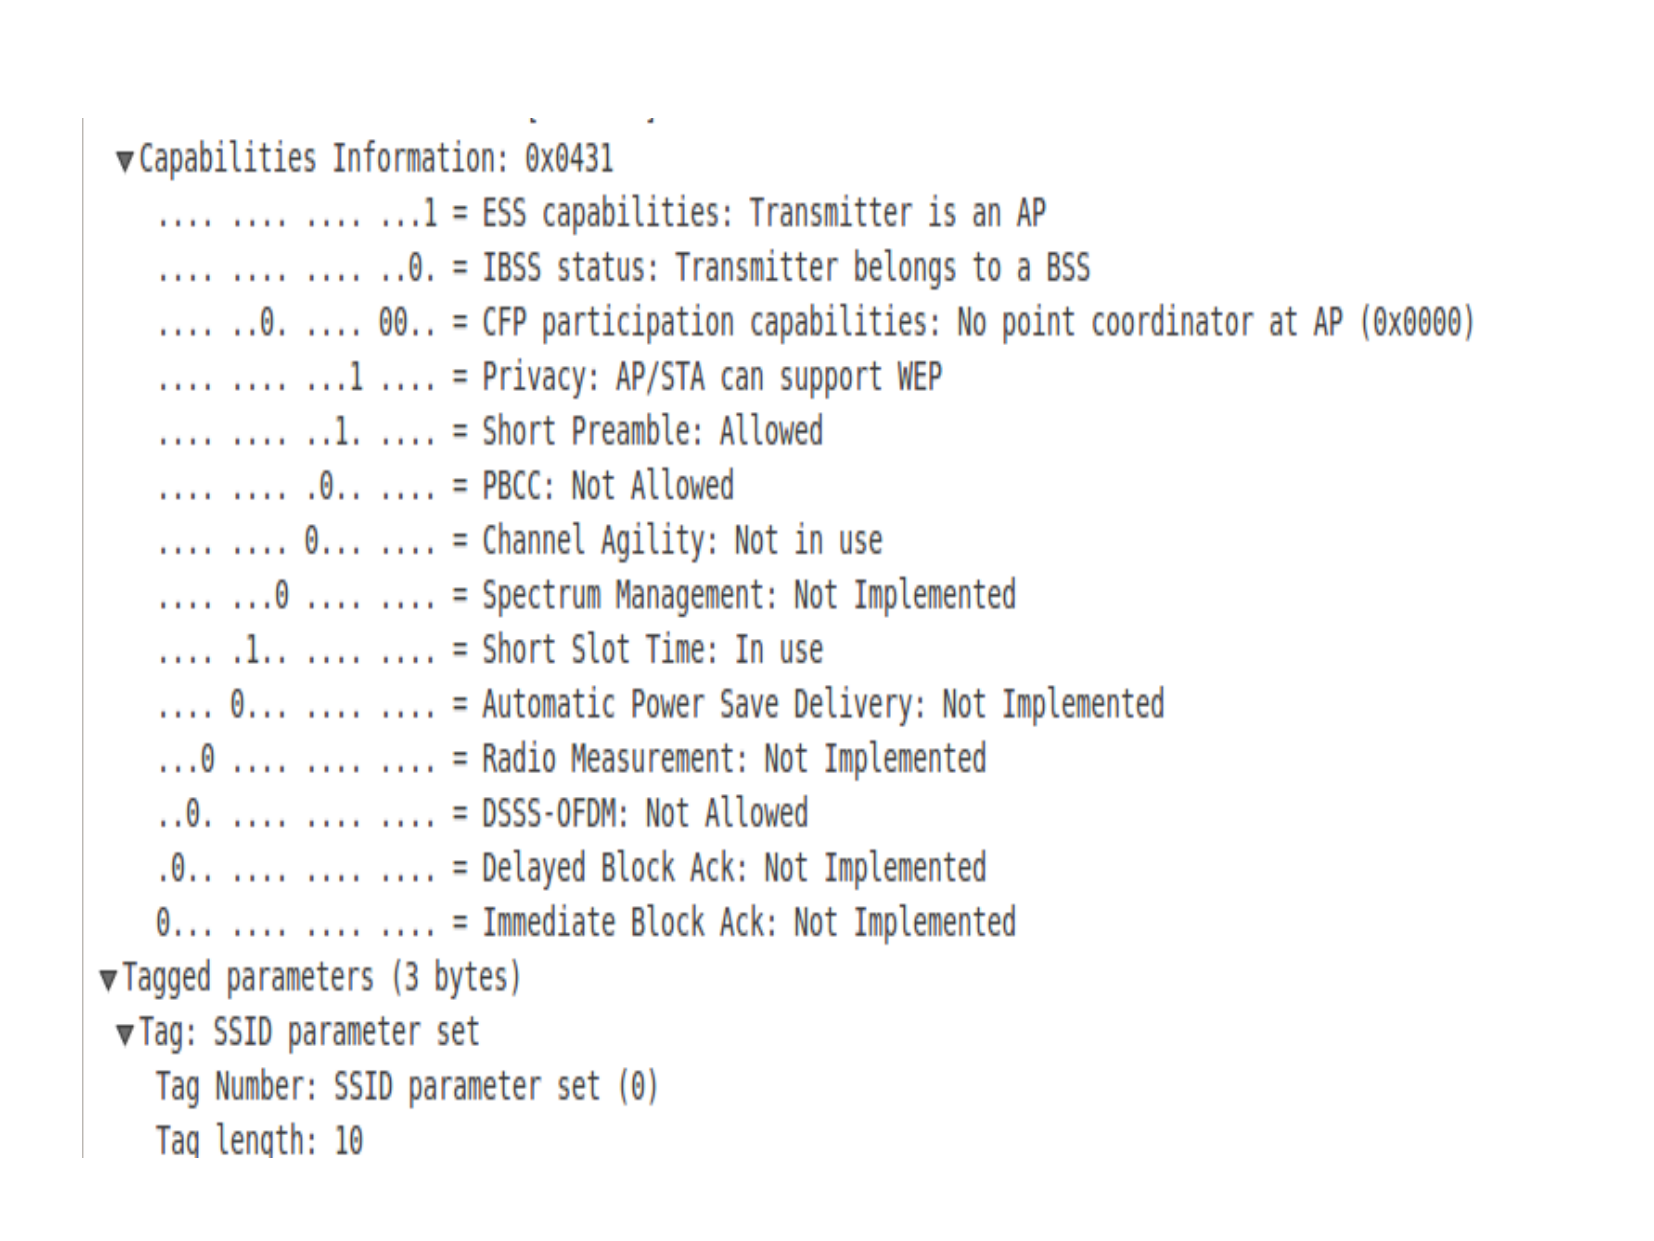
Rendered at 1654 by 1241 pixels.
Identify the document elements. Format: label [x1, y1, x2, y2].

picture [82, 118, 1607, 1158]
